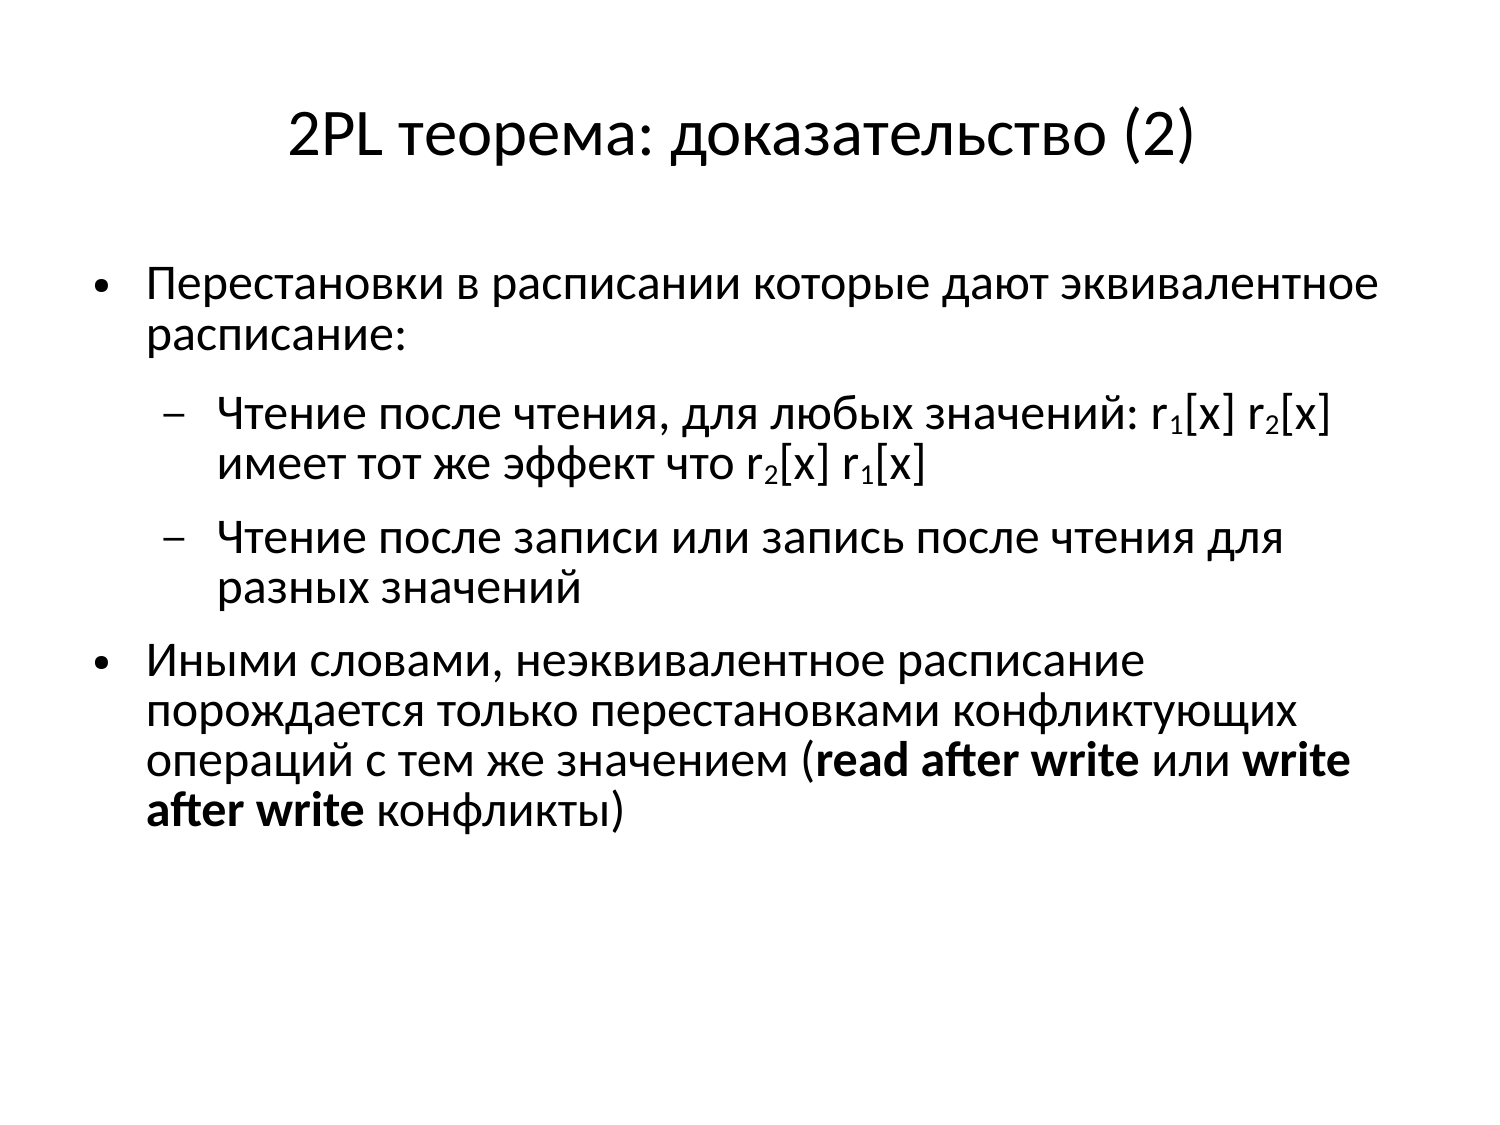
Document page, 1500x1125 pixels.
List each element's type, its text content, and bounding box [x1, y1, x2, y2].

list Перестановки в расписании которые дают эквивалентное расписание: Чтение после чтения, для любых значений: r1[x] r2[x] имеет тот же эффект что r2[x] r1[x] Чтение после записи или запись после чтения для разных значений Иными словами, неэквивалентное расписание порождается только перестановками конфликтующих операций с тем же значением (read after write или write after write конфликты) [75, 262, 1425, 1005]
title 2PL теорема: доказательство (2) [75, 45, 1425, 233]
